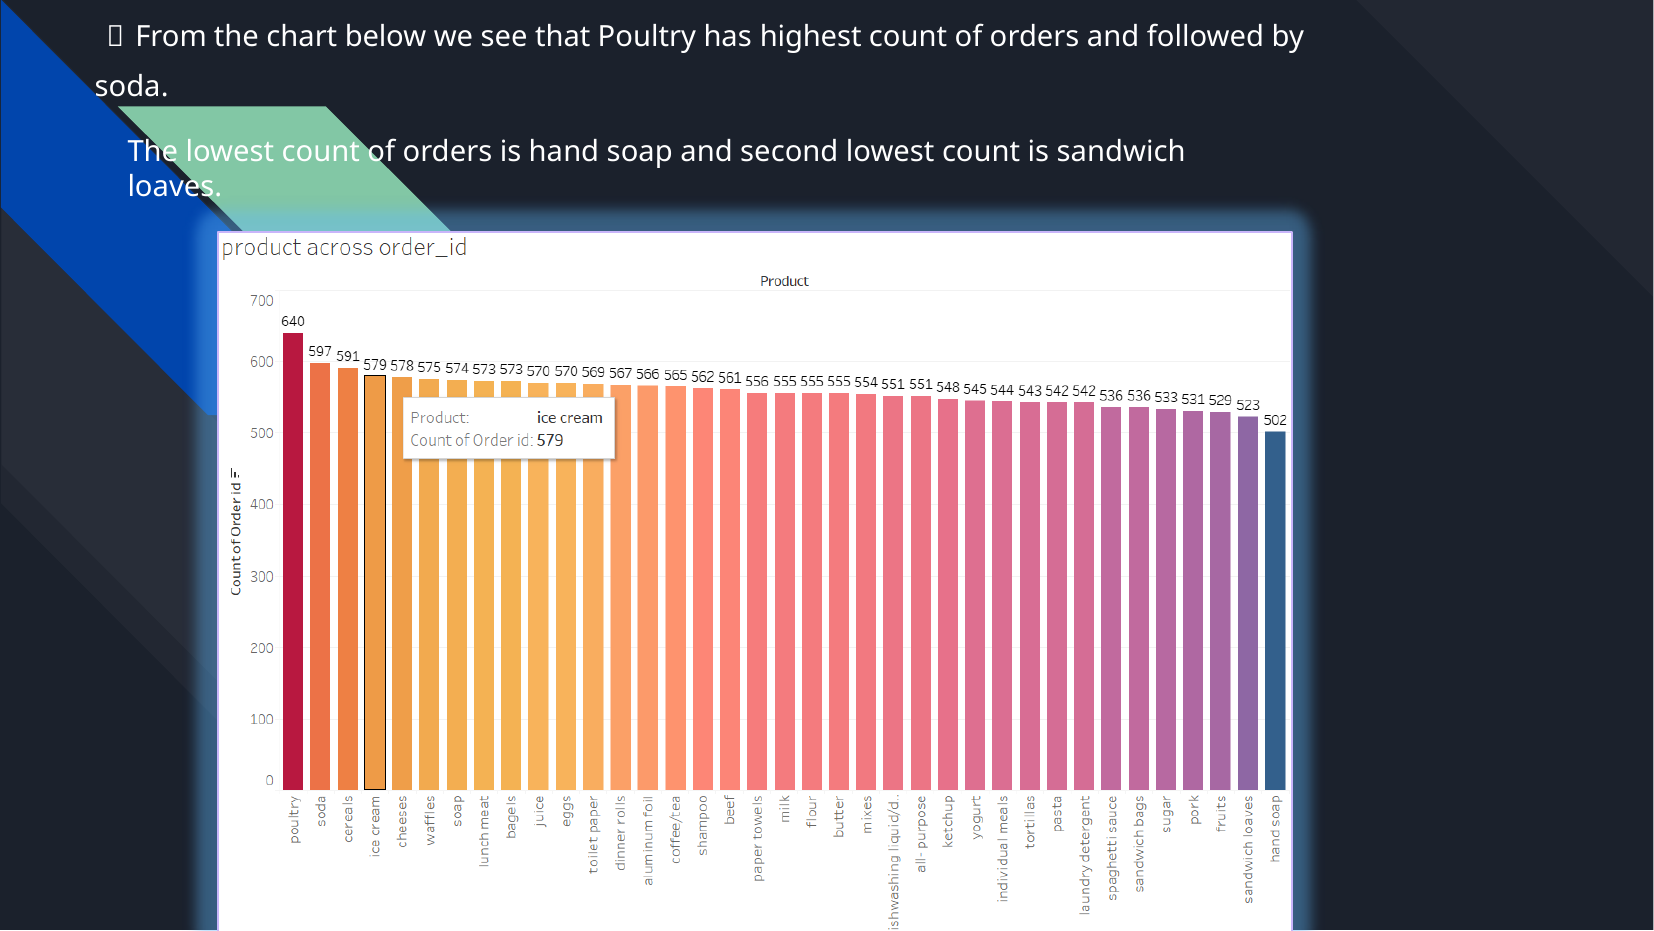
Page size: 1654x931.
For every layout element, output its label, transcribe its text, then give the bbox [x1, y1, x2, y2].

text_box [219, 233, 1291, 931]
text_box [179, 193, 1330, 931]
text_box The lowest count of orders is hand soap and second lowest count is sandwich loaves. [125, 130, 1200, 203]
title  From the chart below we see that Poultry has highest count of orders and followed by soda. [78, 0, 1351, 179]
